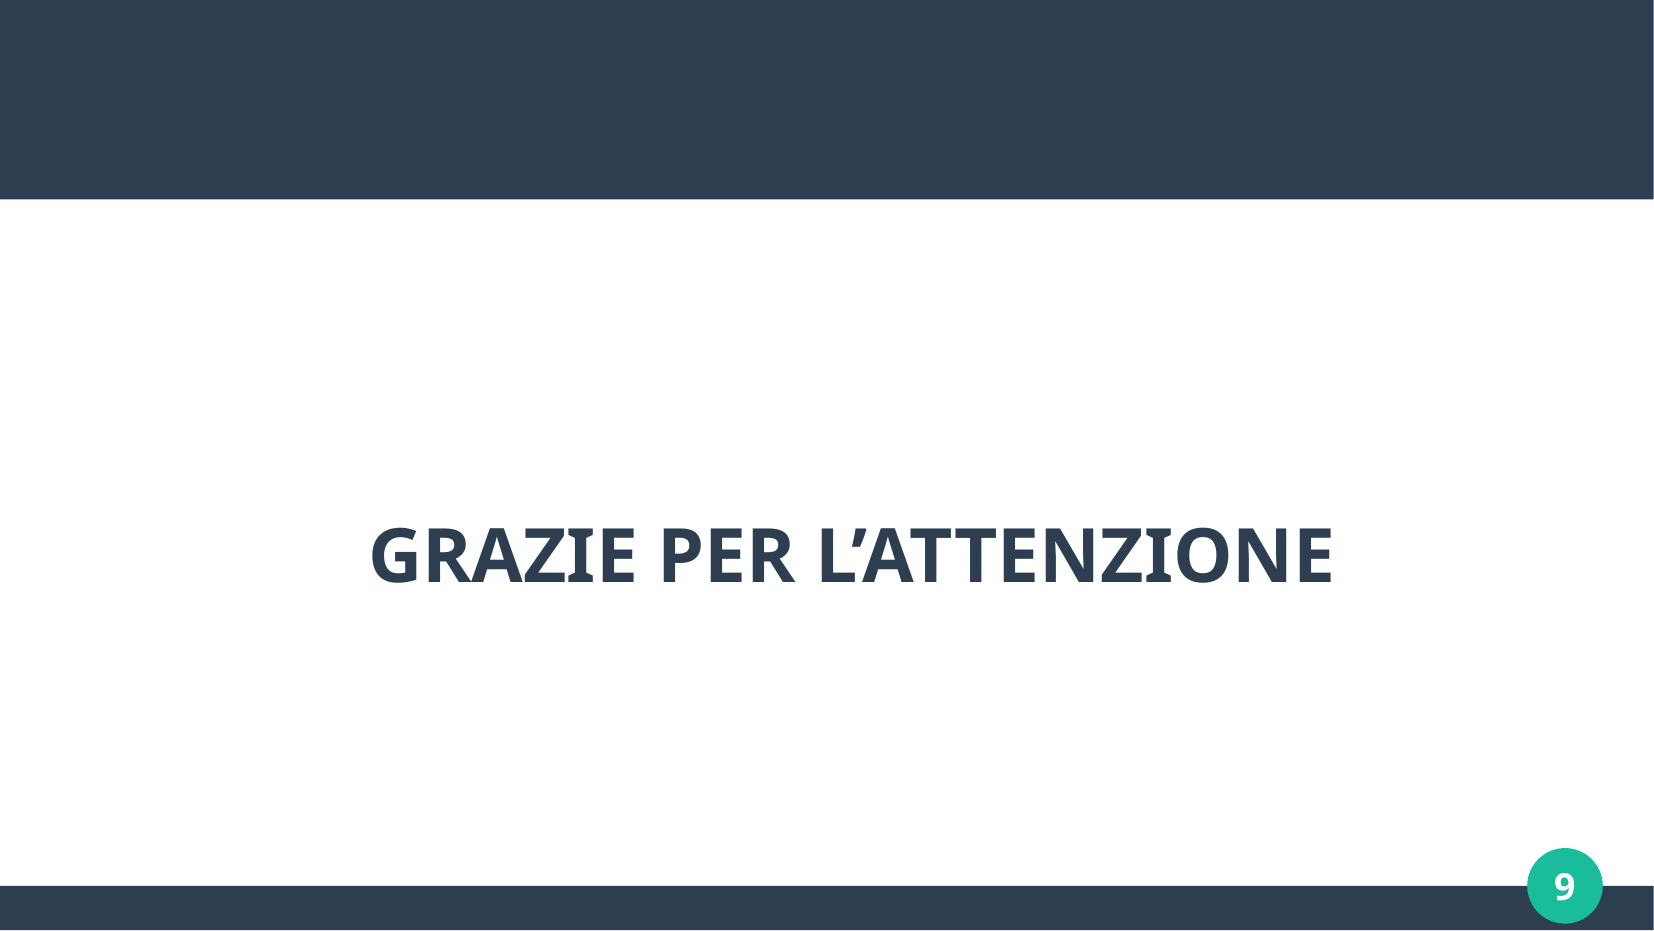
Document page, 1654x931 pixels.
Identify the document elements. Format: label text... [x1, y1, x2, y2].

list GRAZIE PER L’ATTENZIONE [59, 243, 1595, 864]
